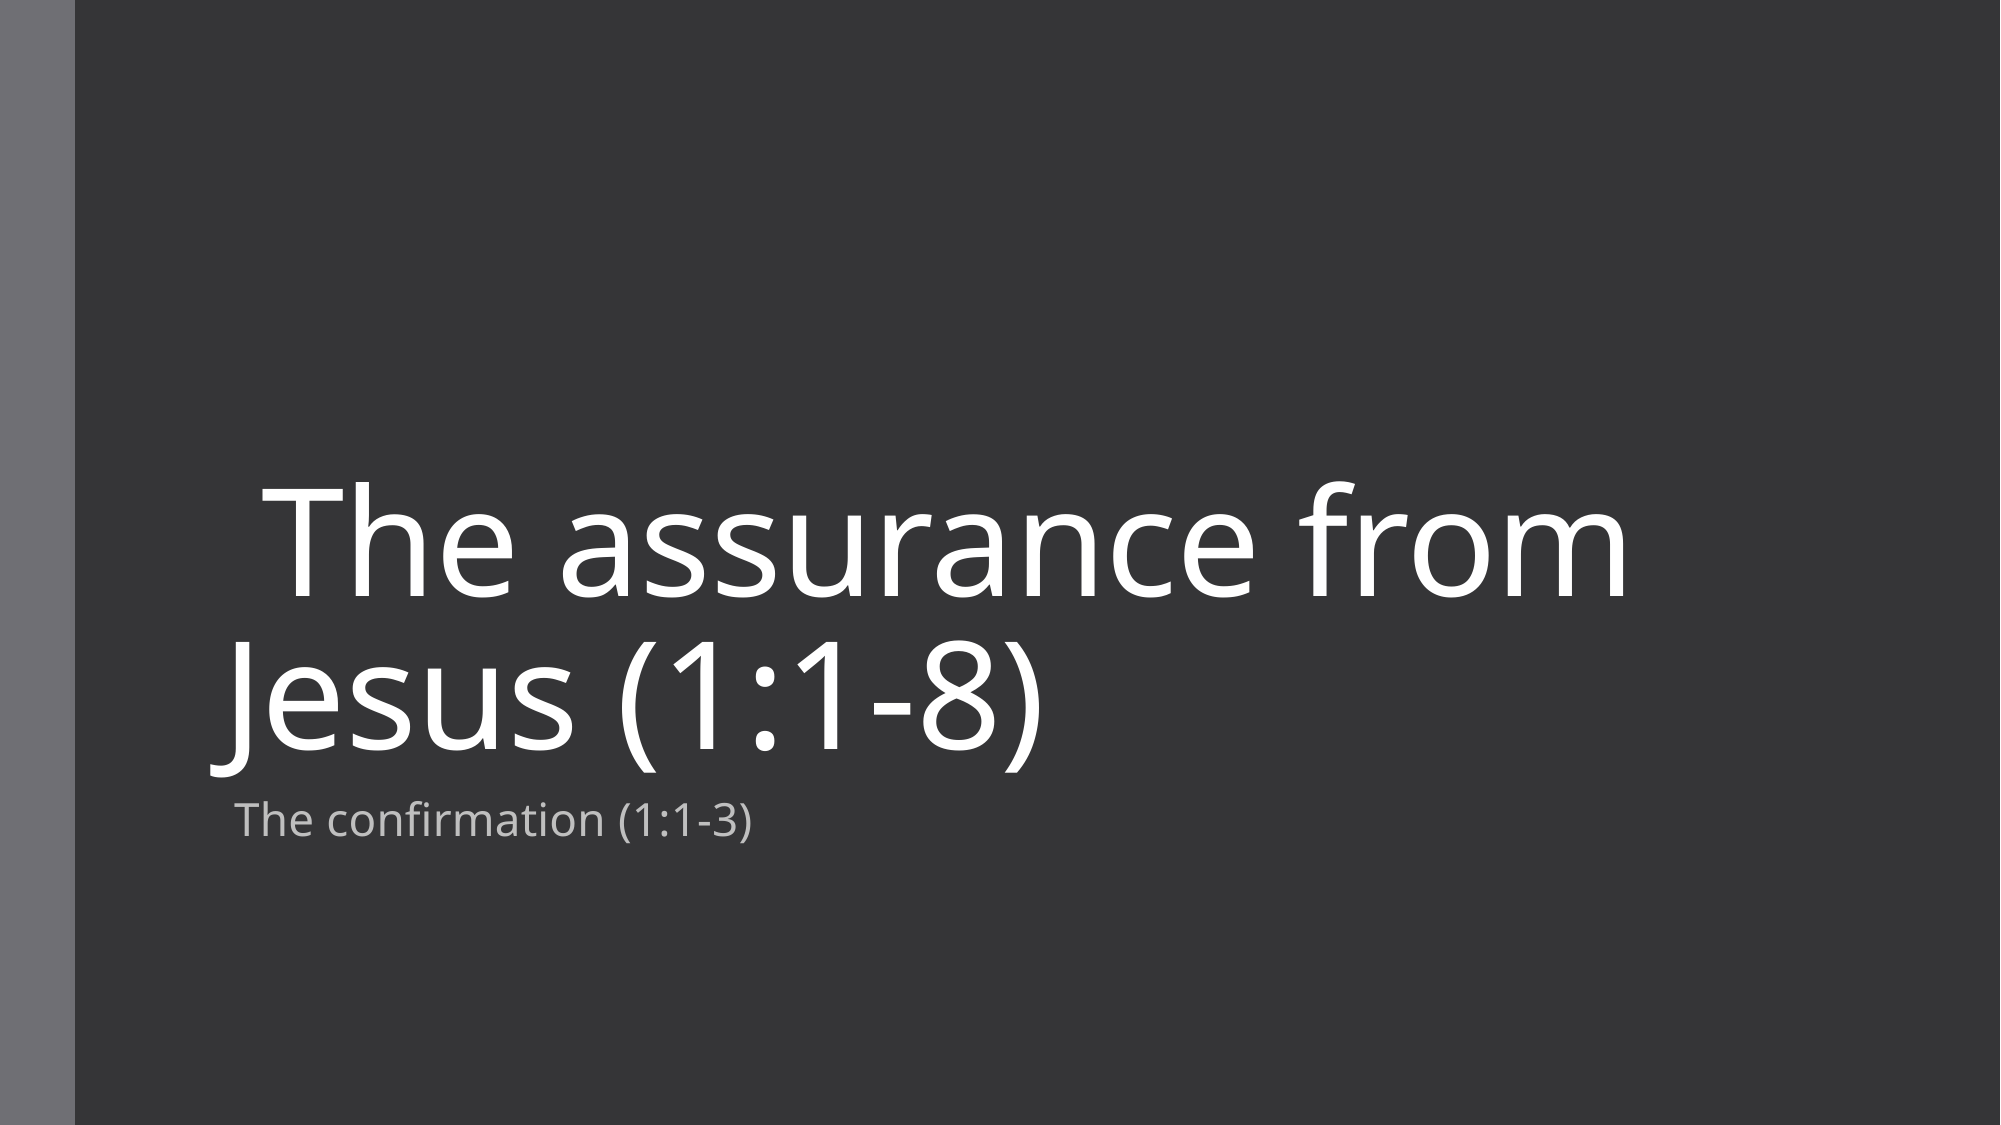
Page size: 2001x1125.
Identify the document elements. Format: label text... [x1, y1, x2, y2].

title The assurance from Jesus (1:1-8) [206, 124, 1752, 787]
subtitle The confirmation (1:1-3) [206, 787, 1752, 1066]
